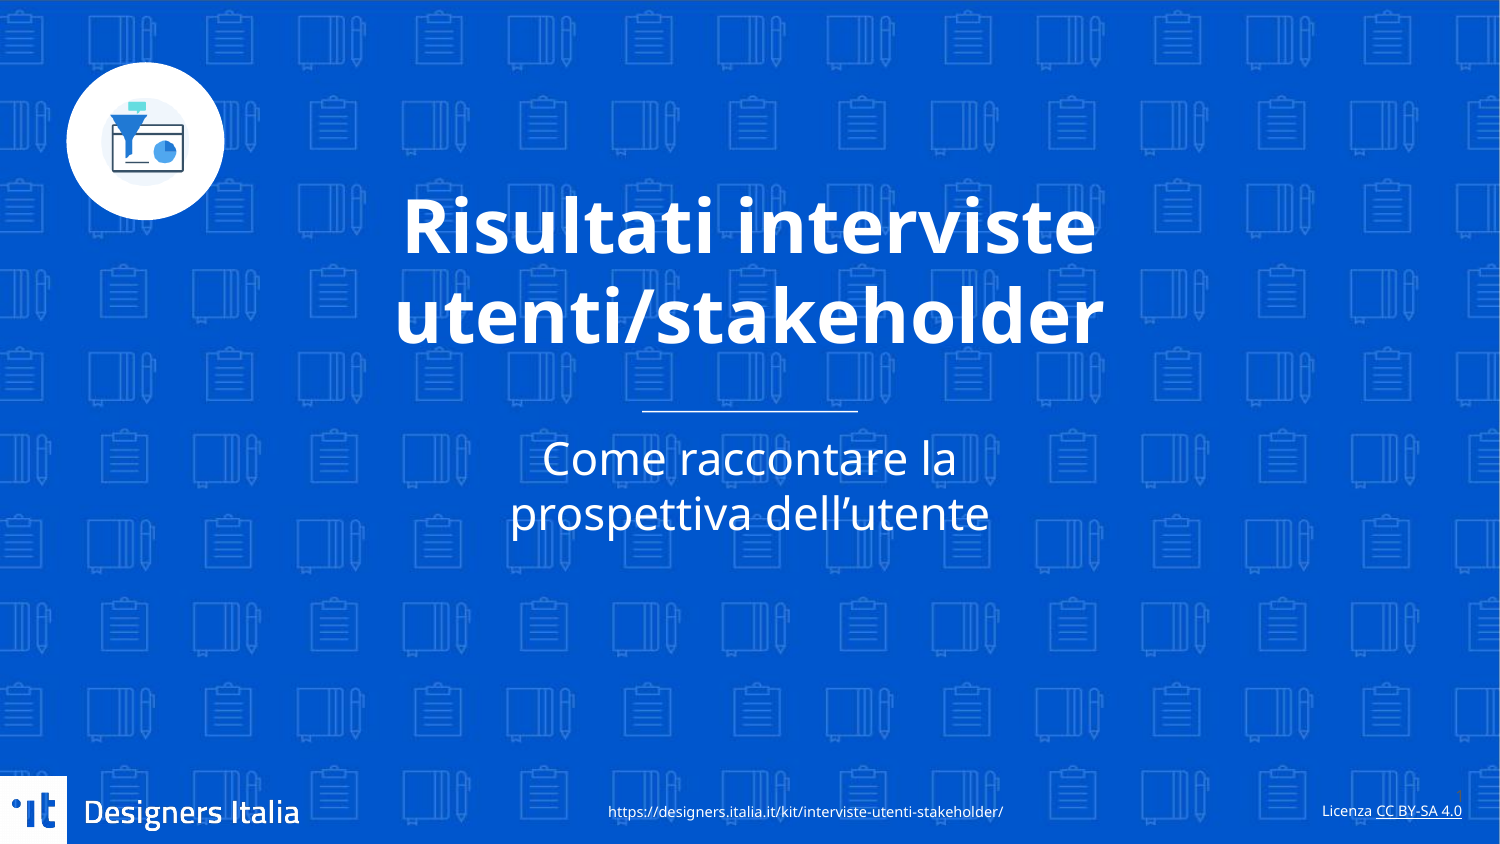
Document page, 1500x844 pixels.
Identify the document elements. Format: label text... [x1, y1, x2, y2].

text_box https://designers.italia.it/kit/interviste-utenti-stakeholder/ [337, 776, 1275, 844]
text_box Licenza CC BY-SA 4.0 [1284, 776, 1500, 844]
text_box [67, 63, 224, 220]
text_box Risultati interviste utenti/stakeholder [149, 158, 1351, 380]
slide_number <number> [1389, 764, 1480, 776]
text_box Come raccontare la prospettiva dell’utente [441, 462, 1058, 508]
picture [0, 0, 1500, 844]
